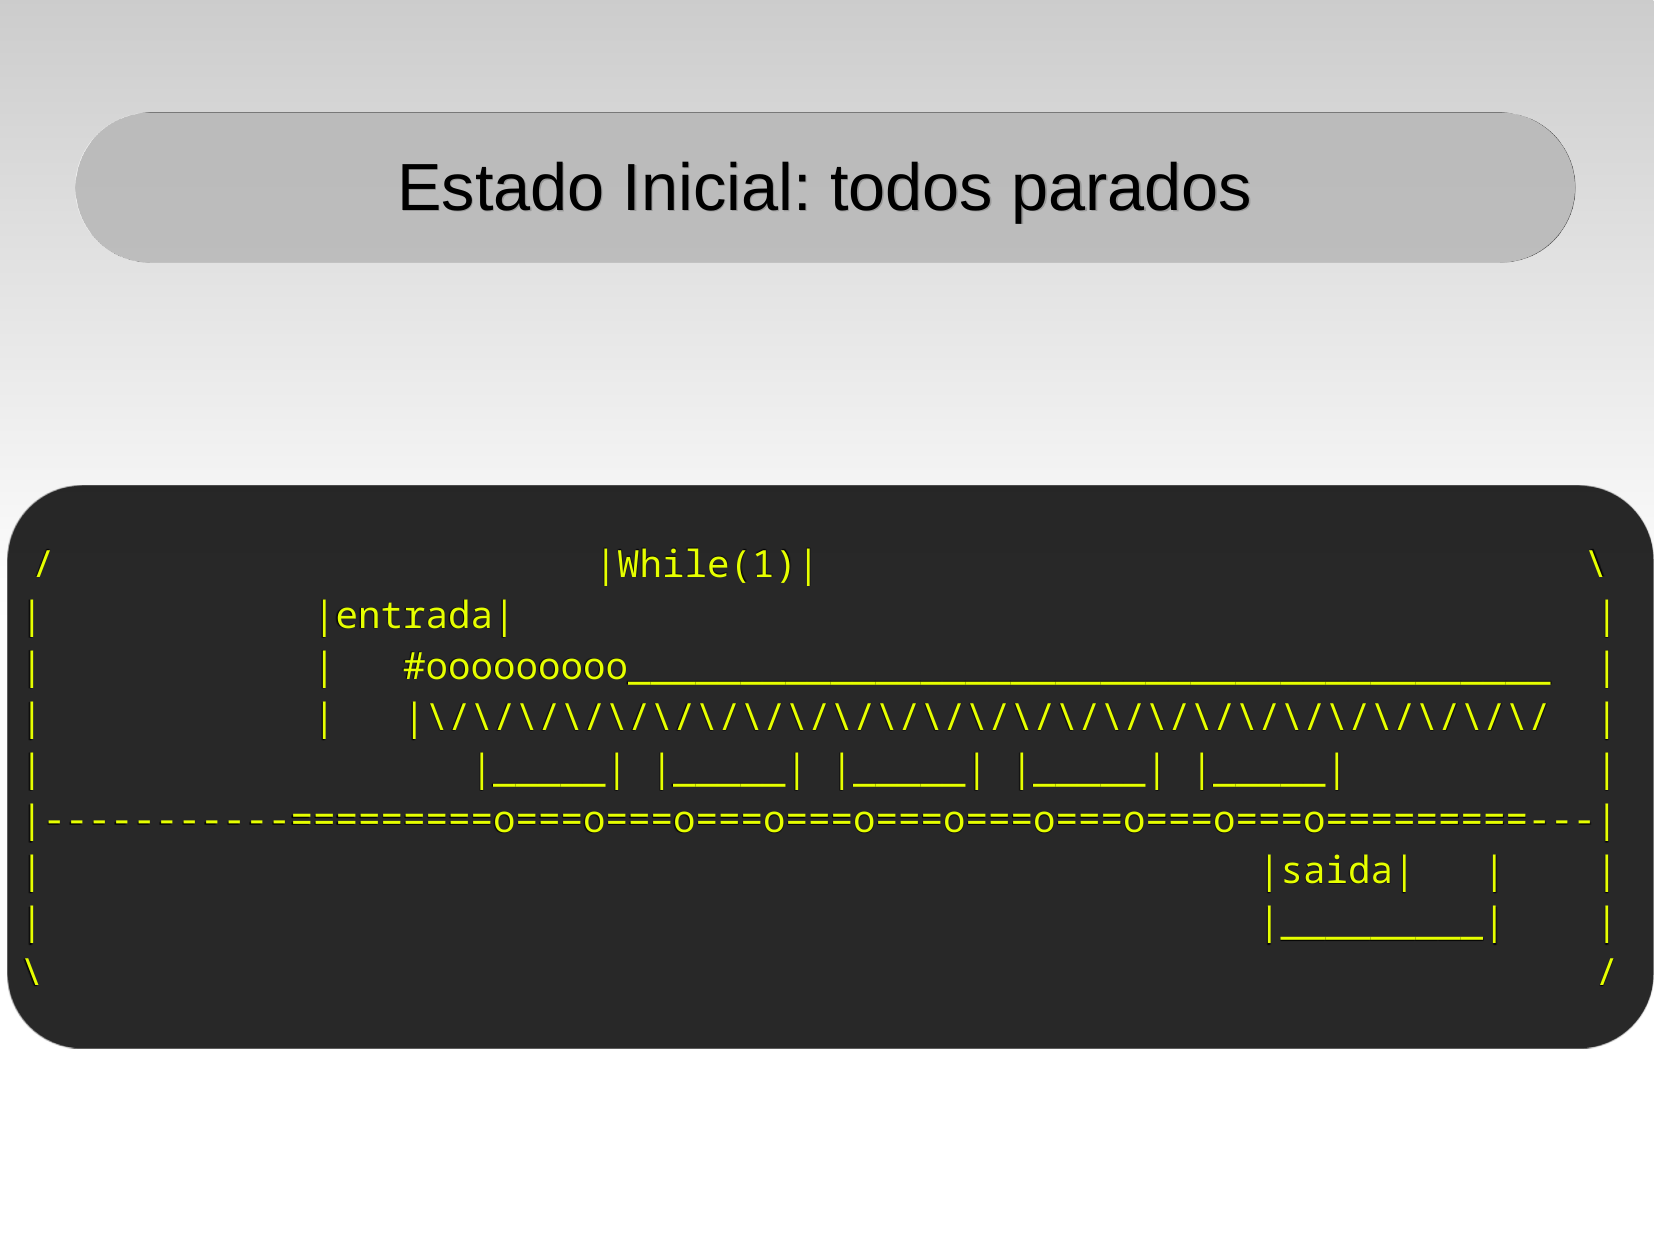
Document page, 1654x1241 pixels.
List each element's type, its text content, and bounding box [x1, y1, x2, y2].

text_box Estado Inicial: todos parados [75, 112, 1576, 263]
text_box / |While(1)| \ | |entrada| | | | #ooooooooo_________________________________________ | | | |\/\/\/\/\/\/\/\/\/\/\/\/\/\/\/\/\/\/\/\/\/\/\/\/\/ | | |_____| |_____| |_____| |_____| |_____| | |-----------=========o===o===o===o===o===o===o===o===o===o=========---| | |saida| | | | |_________| | \ / [7, 485, 1654, 1049]
